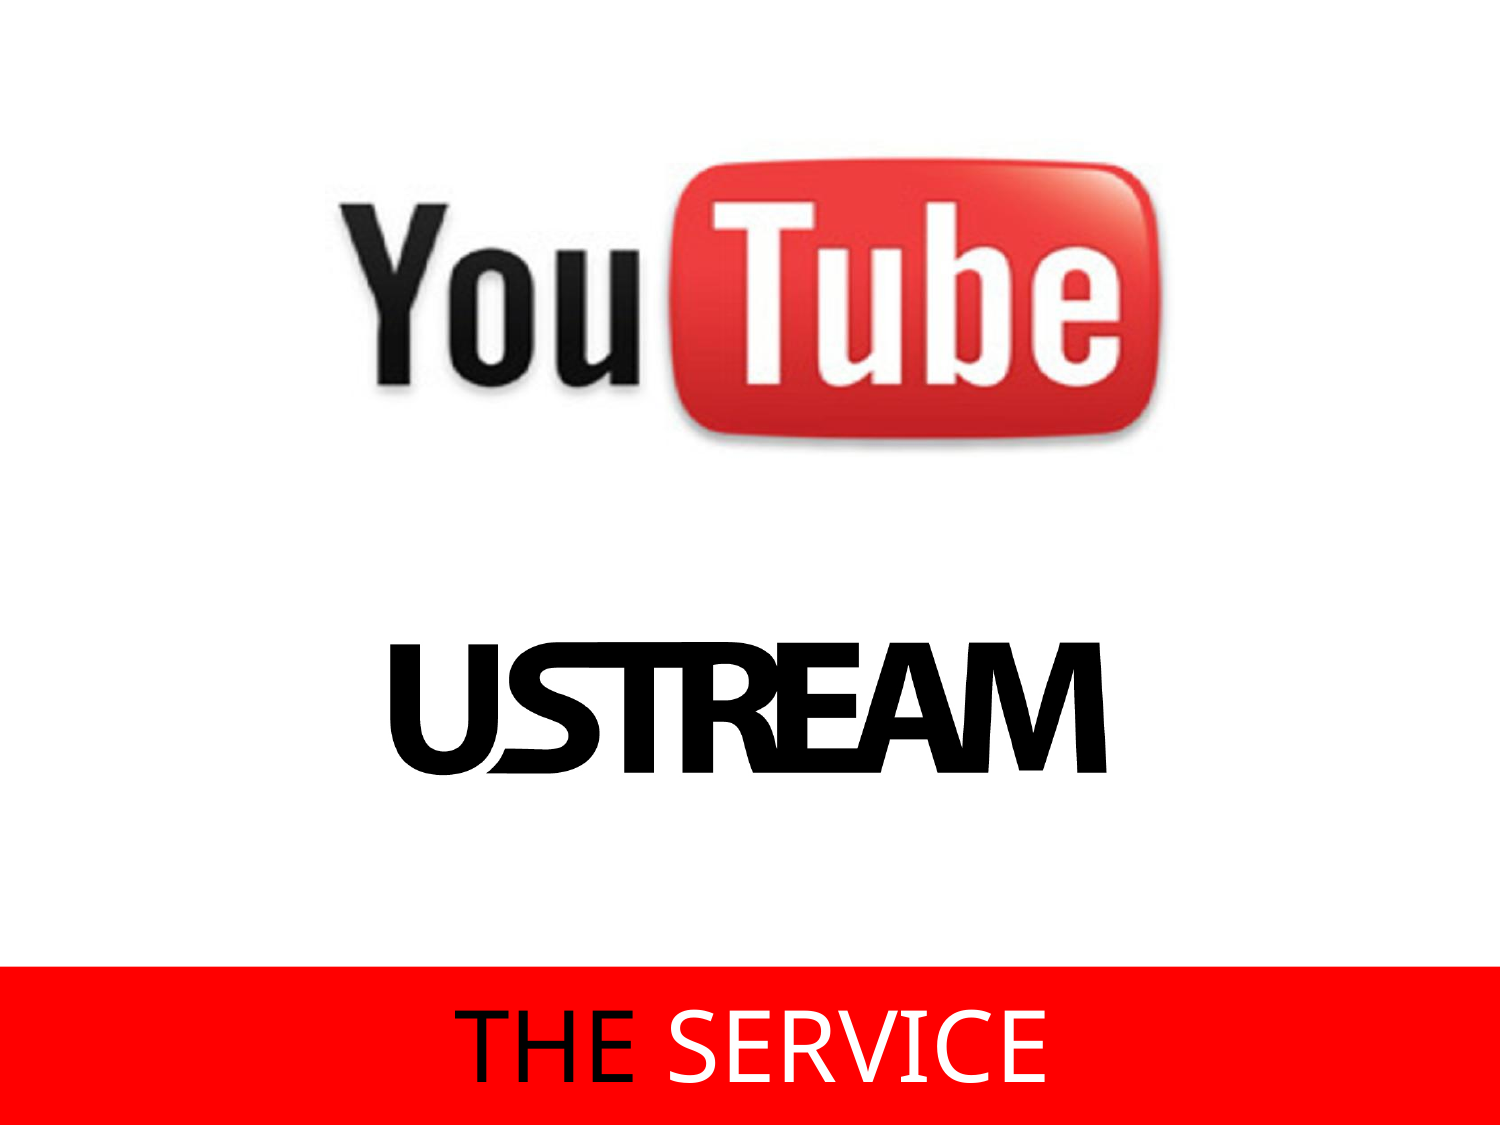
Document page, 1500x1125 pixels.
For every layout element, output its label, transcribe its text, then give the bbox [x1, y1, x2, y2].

picture [255, 89, 1248, 952]
list THE SERVICE [28, 974, 1478, 1111]
